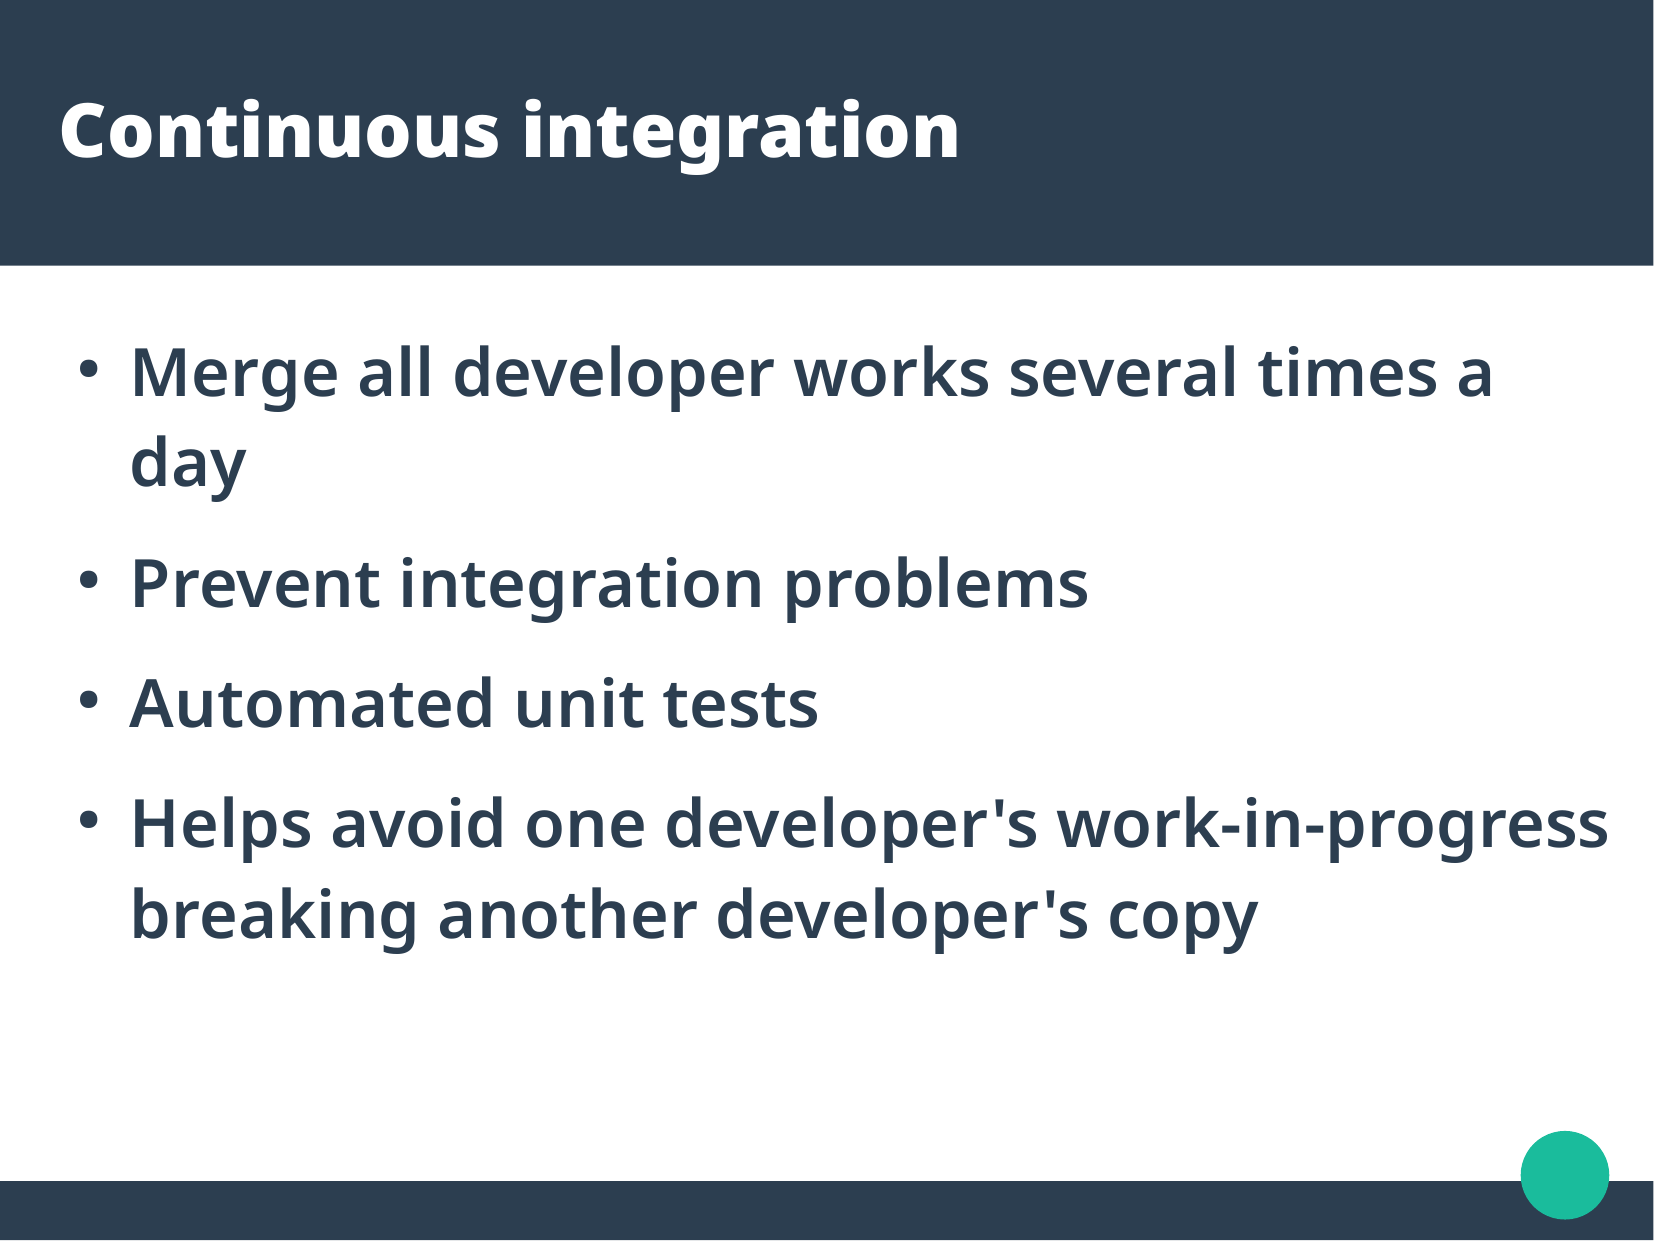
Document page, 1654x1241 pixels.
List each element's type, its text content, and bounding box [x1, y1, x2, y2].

list Merge all developer works several times a day Prevent integration problems Automated unit tests Helps avoid one developer's work-in-progress breaking another developer's copy [59, 324, 1619, 1152]
title Continuous integration [59, 49, 1595, 207]
